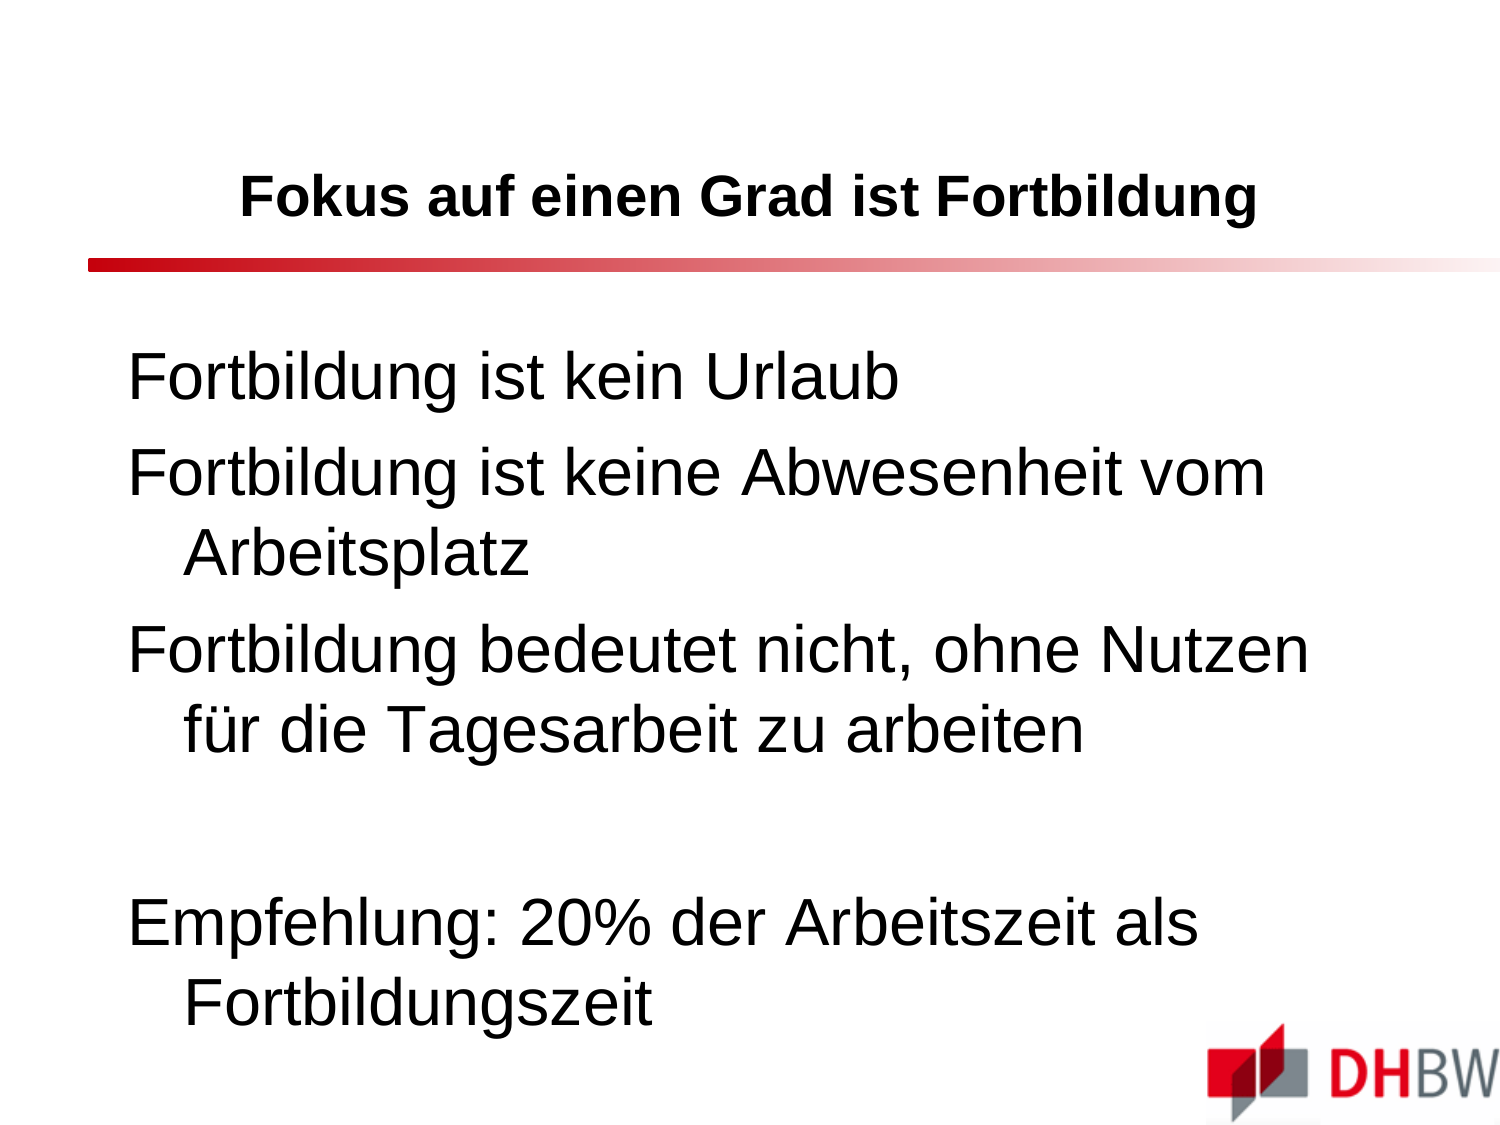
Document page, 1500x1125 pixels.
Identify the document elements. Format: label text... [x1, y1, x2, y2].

list Fortbildung ist kein Urlaub Fortbildung ist keine Abwesenheit vom Arbeitsplatz Fortbildung bedeutet nicht, ohne Nutzen für die Tagesarbeit zu arbeiten Empfehlung: 20% der Arbeitszeit als Fortbildungszeit [112, 324, 1388, 1047]
title Fokus auf einen Grad ist Fortbildung [112, 20, 1388, 324]
picture [1206, 1021, 1500, 1125]
